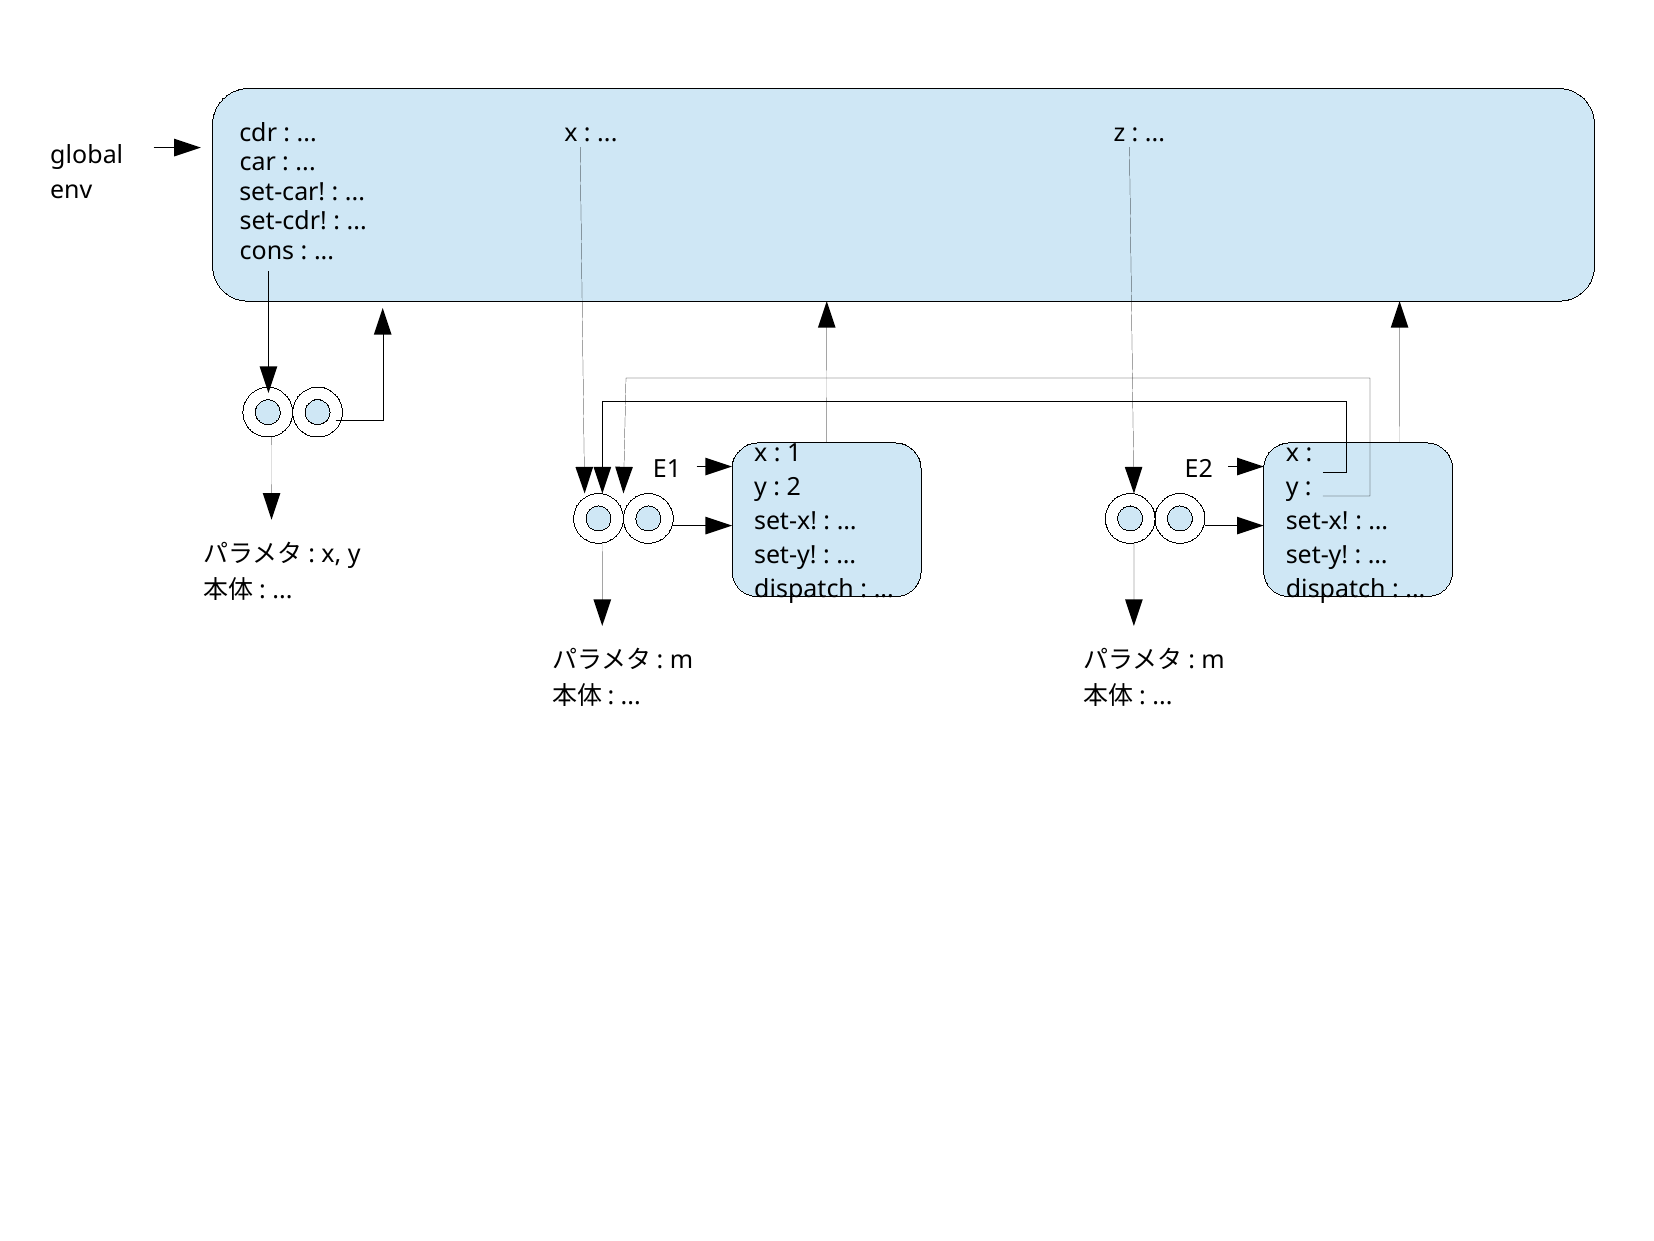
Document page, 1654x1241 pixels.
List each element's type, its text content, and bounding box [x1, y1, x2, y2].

text_box global env [35, 129, 139, 195]
text_box パラメタ : m 本体 : ... [1068, 631, 1309, 697]
text_box [573, 493, 674, 544]
text_box cdr : ... [224, 107, 462, 147]
text_box [212, 88, 1595, 302]
text_box cons : ... [224, 225, 349, 266]
text_box set-car! : ... [224, 166, 382, 195]
text_box E2 [1169, 443, 1229, 484]
text_box パラメタ : m 本体 : ... [537, 631, 777, 697]
text_box x : y : set-x! : … set-y! : … dispatch : ... [1263, 442, 1453, 597]
text_box [242, 387, 343, 437]
text_box [1105, 493, 1205, 544]
text_box x : ... [549, 107, 787, 148]
text_box set-cdr! : ... [224, 195, 383, 236]
text_box パラメタ : x, y 本体 : ... [188, 525, 428, 591]
text_box car : ... [224, 136, 330, 177]
text_box x : 1 y : 2 set-x! : … set-y! : … dispatch : ... [732, 442, 922, 597]
text_box E1 [638, 443, 697, 484]
text_box z : ... [1098, 107, 1336, 148]
